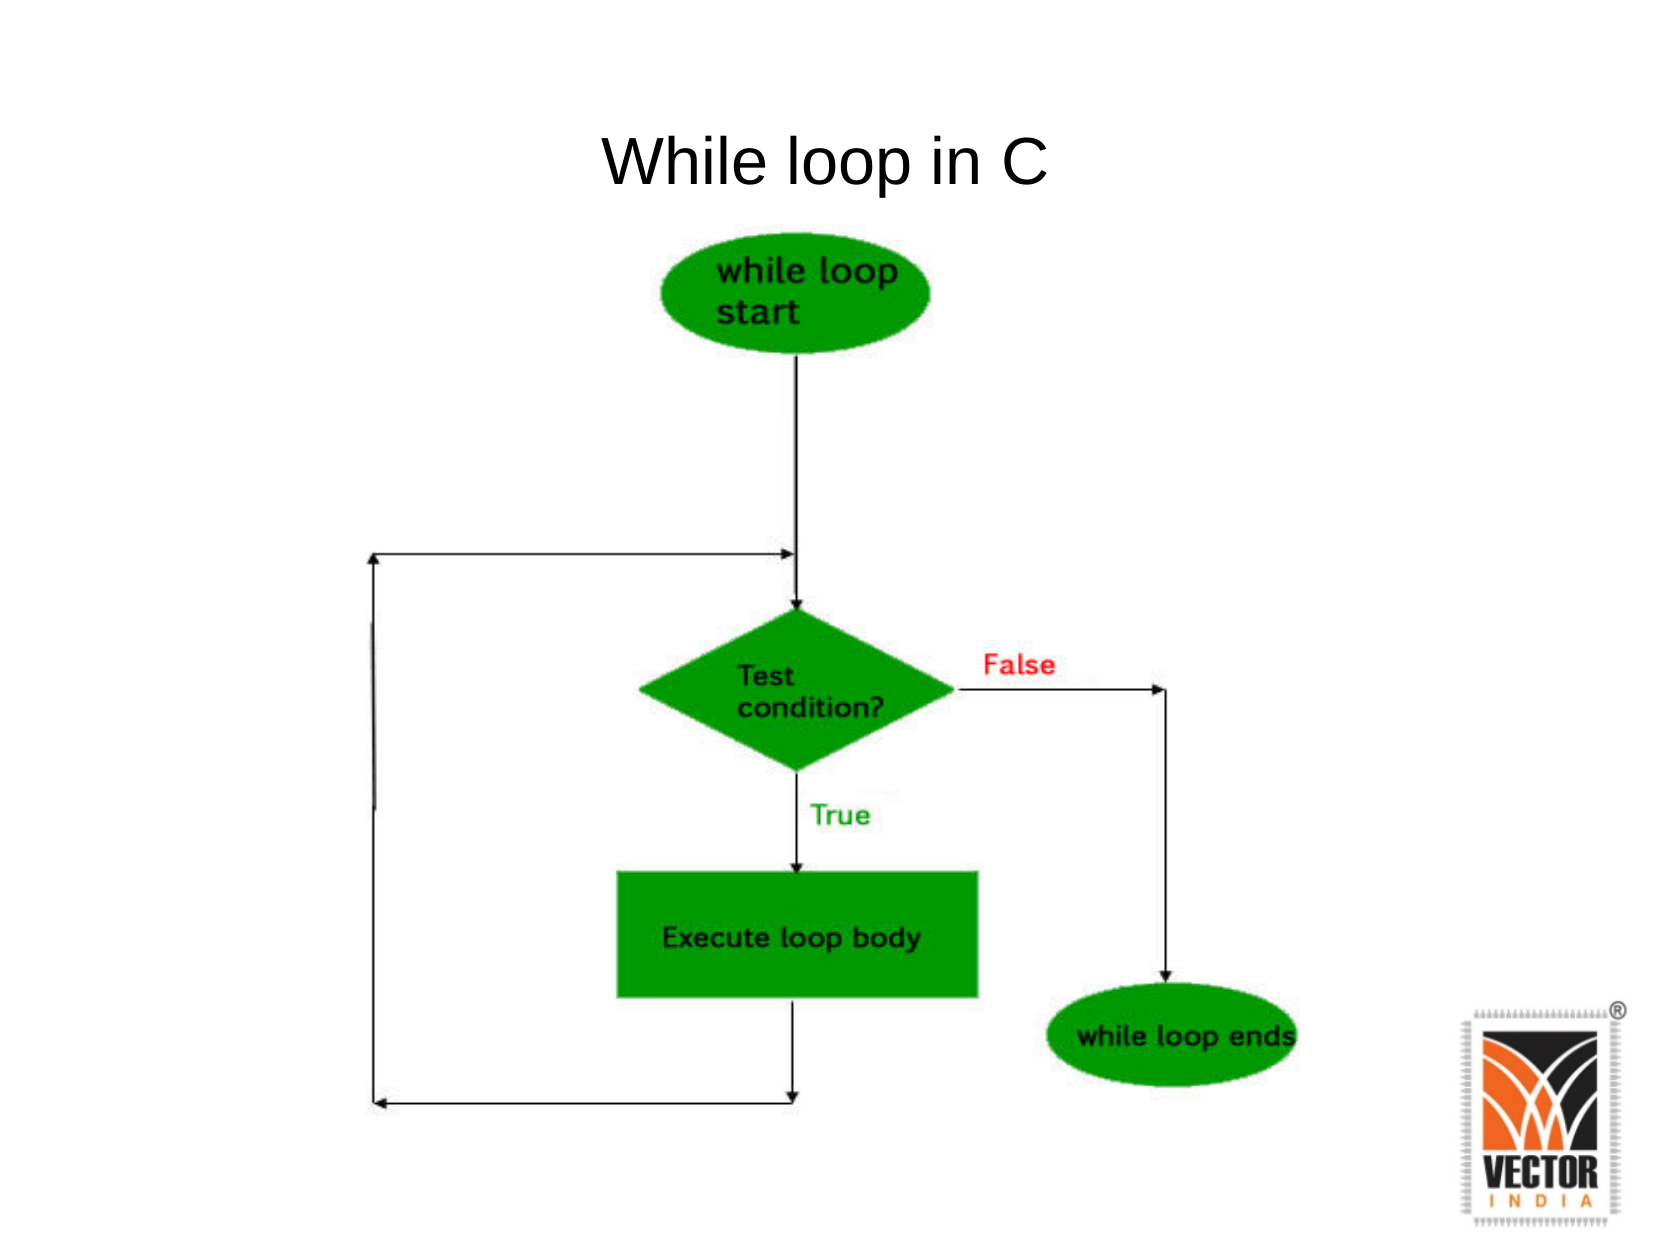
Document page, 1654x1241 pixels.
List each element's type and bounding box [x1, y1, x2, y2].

picture [1432, 996, 1654, 1237]
picture [133, 225, 1334, 1156]
subtitle [82, 45, 1571, 1241]
